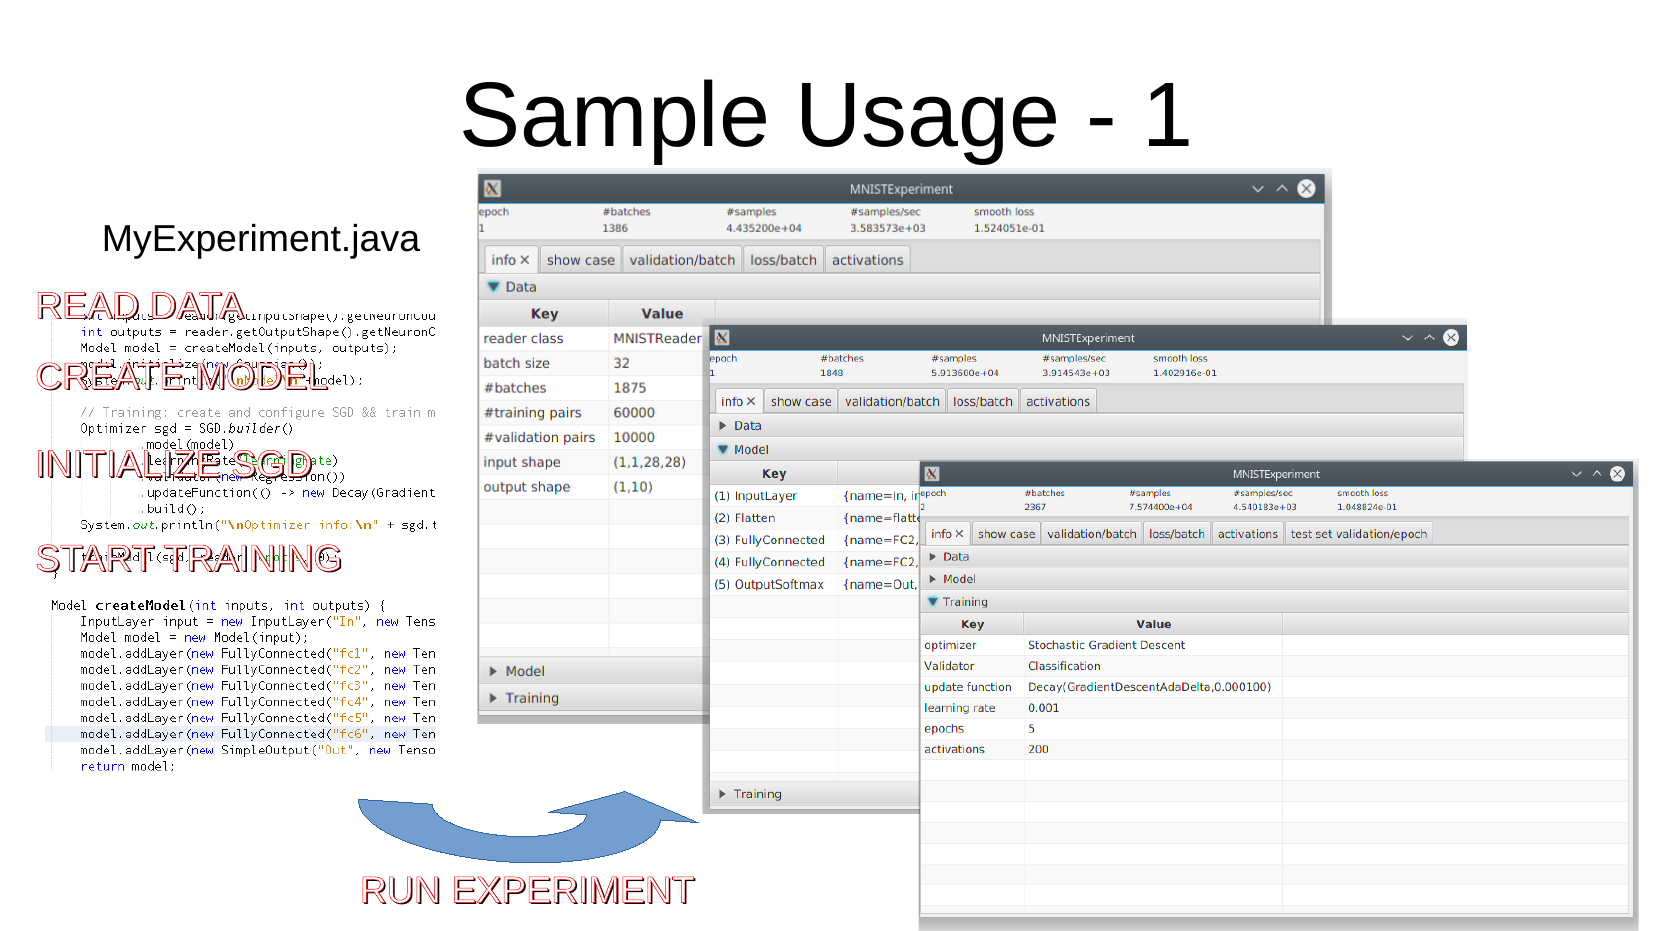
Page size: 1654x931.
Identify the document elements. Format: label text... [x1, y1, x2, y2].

text_box MyExperiment.java [87, 210, 436, 268]
text_box Create Model [20, 347, 343, 405]
title Sample Usage - 1 [82, 37, 1571, 193]
text_box Run experiment [345, 861, 710, 919]
picture [477, 168, 1639, 931]
text_box Start TRAINING [20, 529, 358, 587]
text_box [358, 791, 699, 861]
text_box INITIALIZE SGD [20, 435, 328, 492]
picture [45, 314, 436, 771]
text_box Read data [20, 276, 259, 334]
